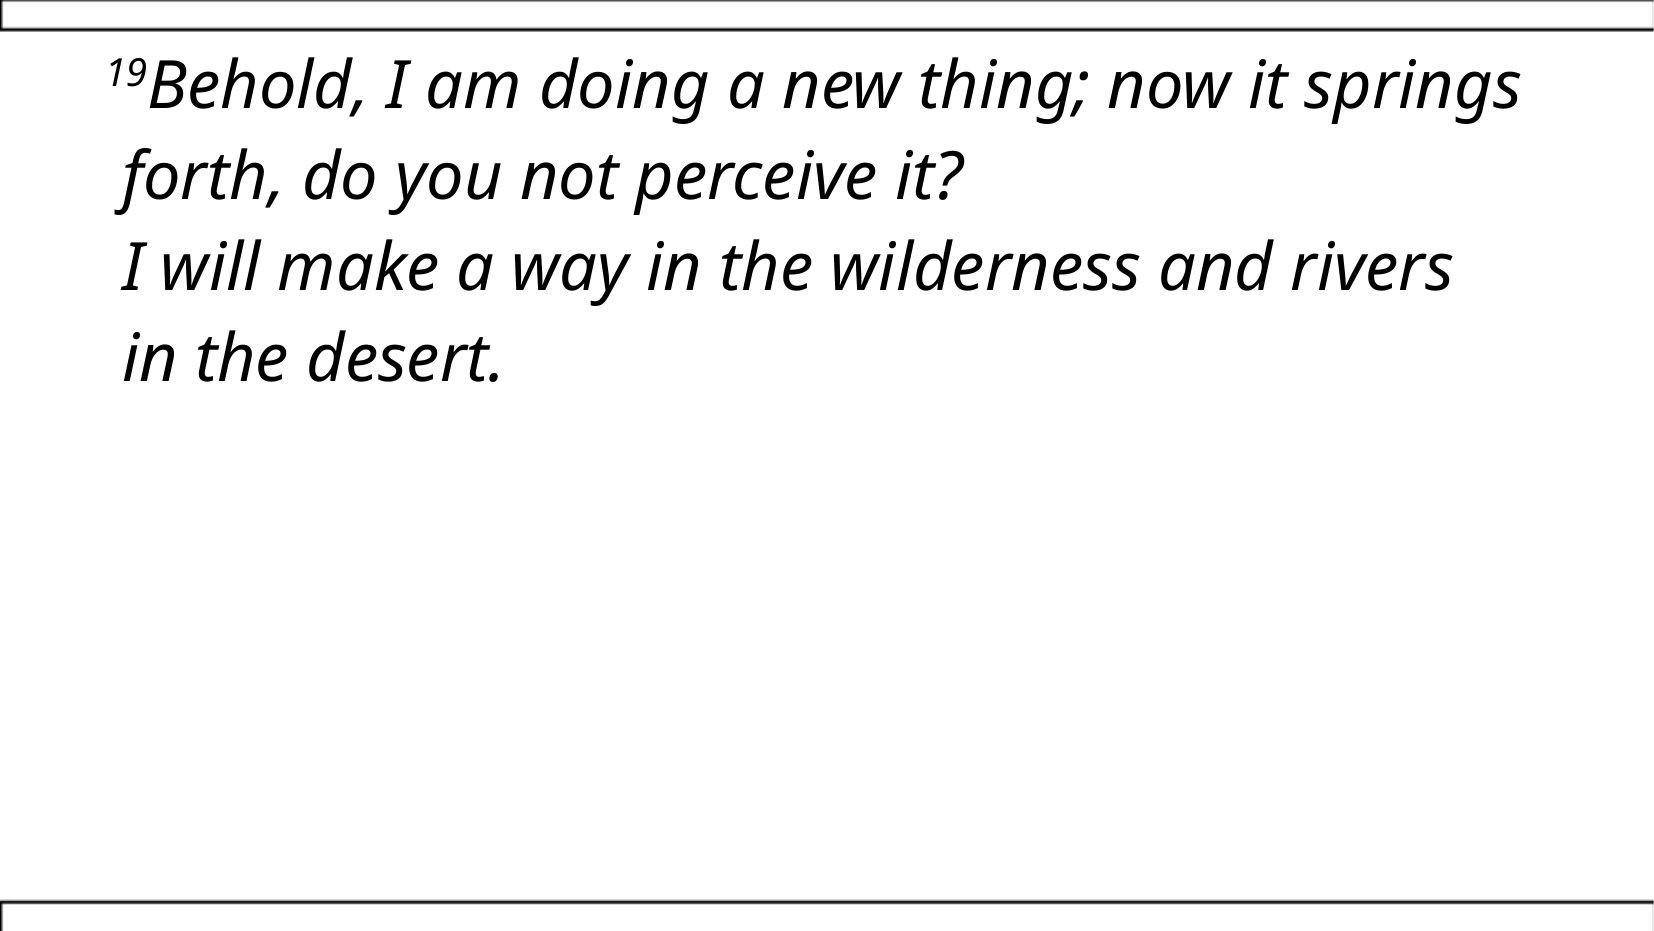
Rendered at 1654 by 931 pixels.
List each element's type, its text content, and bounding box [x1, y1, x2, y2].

picture [0, 0, 1654, 931]
text_box 19Behold, I am doing a new thing; now it springs forth, do you not perceive it? I will make a way in the wilderness and rivers in the desert. [90, 30, 1561, 400]
